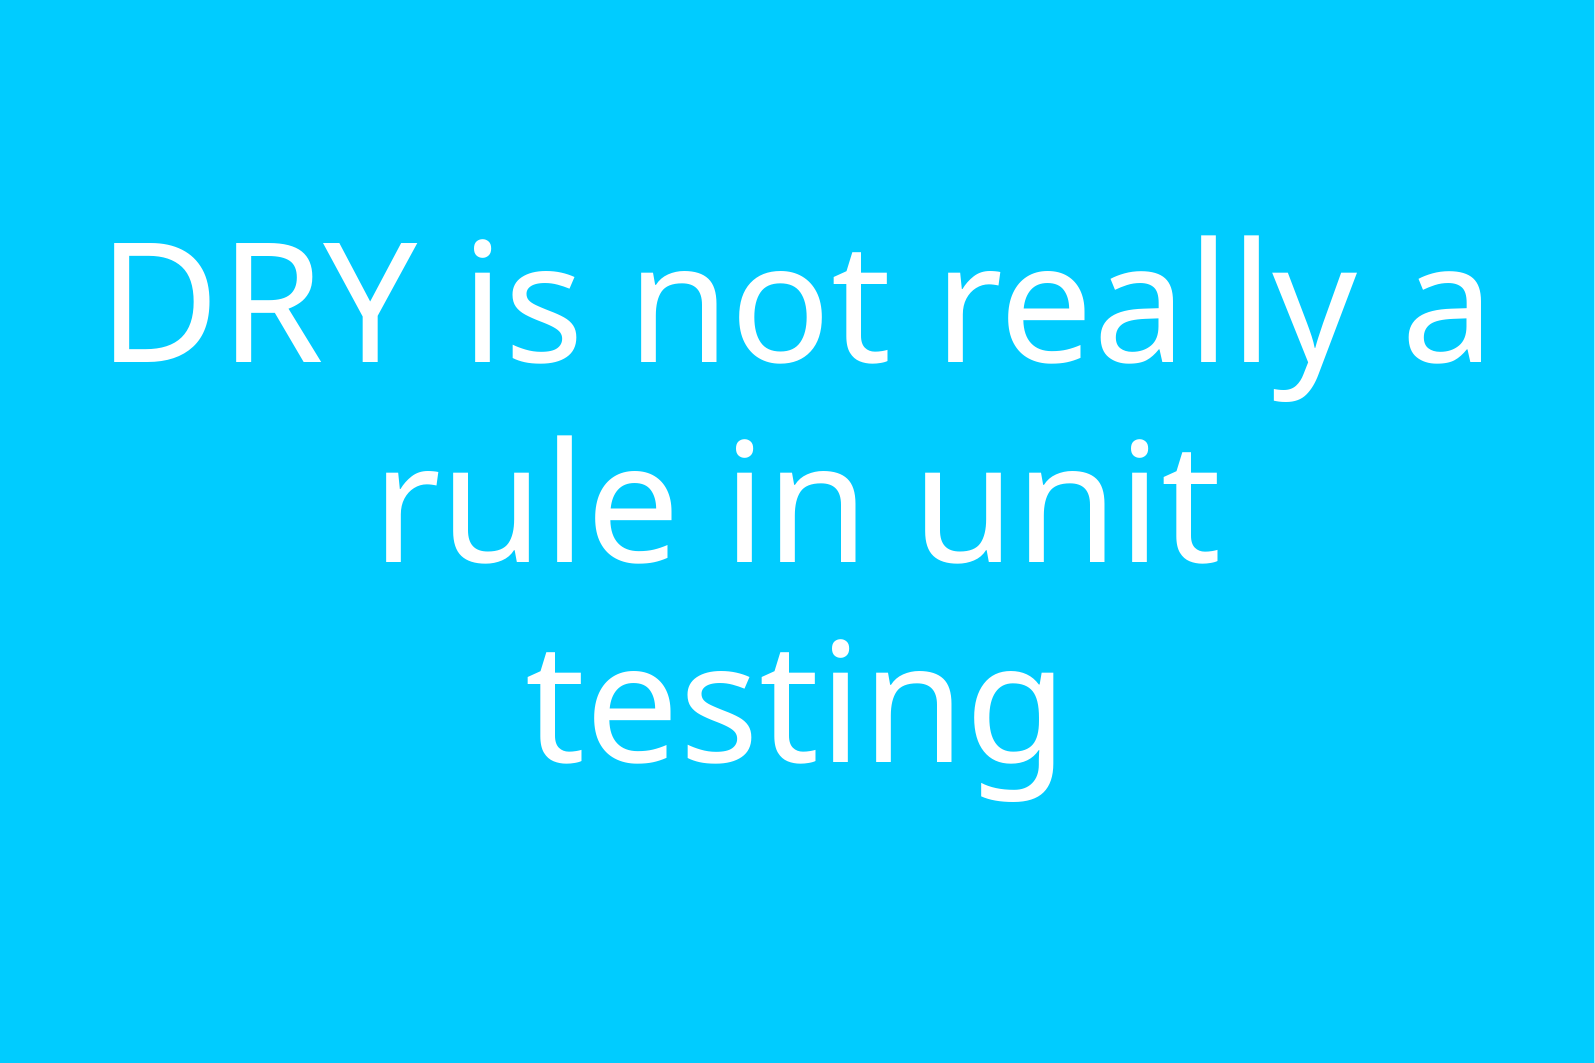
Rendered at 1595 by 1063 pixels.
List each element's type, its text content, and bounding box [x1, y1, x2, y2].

text_box DRY is not really a rule in unit testing [79, 42, 1515, 951]
